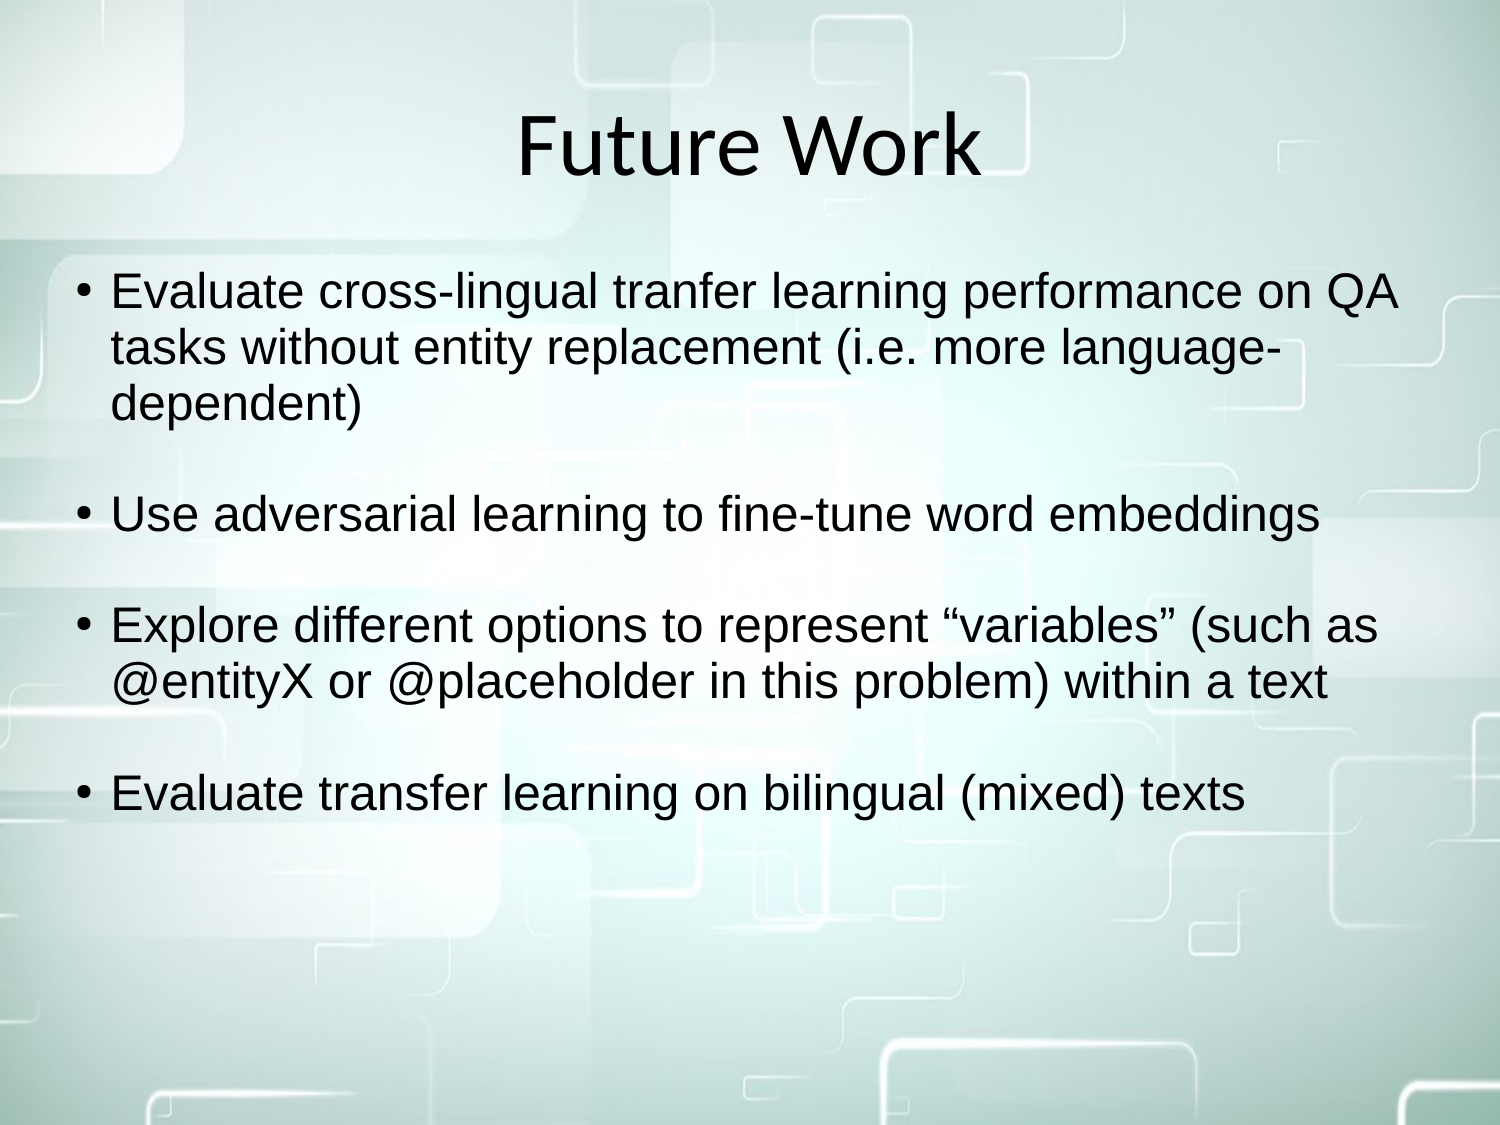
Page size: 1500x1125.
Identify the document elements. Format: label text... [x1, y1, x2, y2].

text_box Evaluate cross-lingual tranfer learning performance on QA tasks without entity replacement (i.e. more language-dependent) Use adversarial learning to fine-tune word embeddings Explore different options to represent “variables” (such as @entityX or @placeholder in this problem) within a text Evaluate transfer learning on bilingual (mixed) texts [75, 263, 1425, 916]
picture [0, 0, 1500, 1125]
text_box Future Work [75, 45, 1425, 233]
